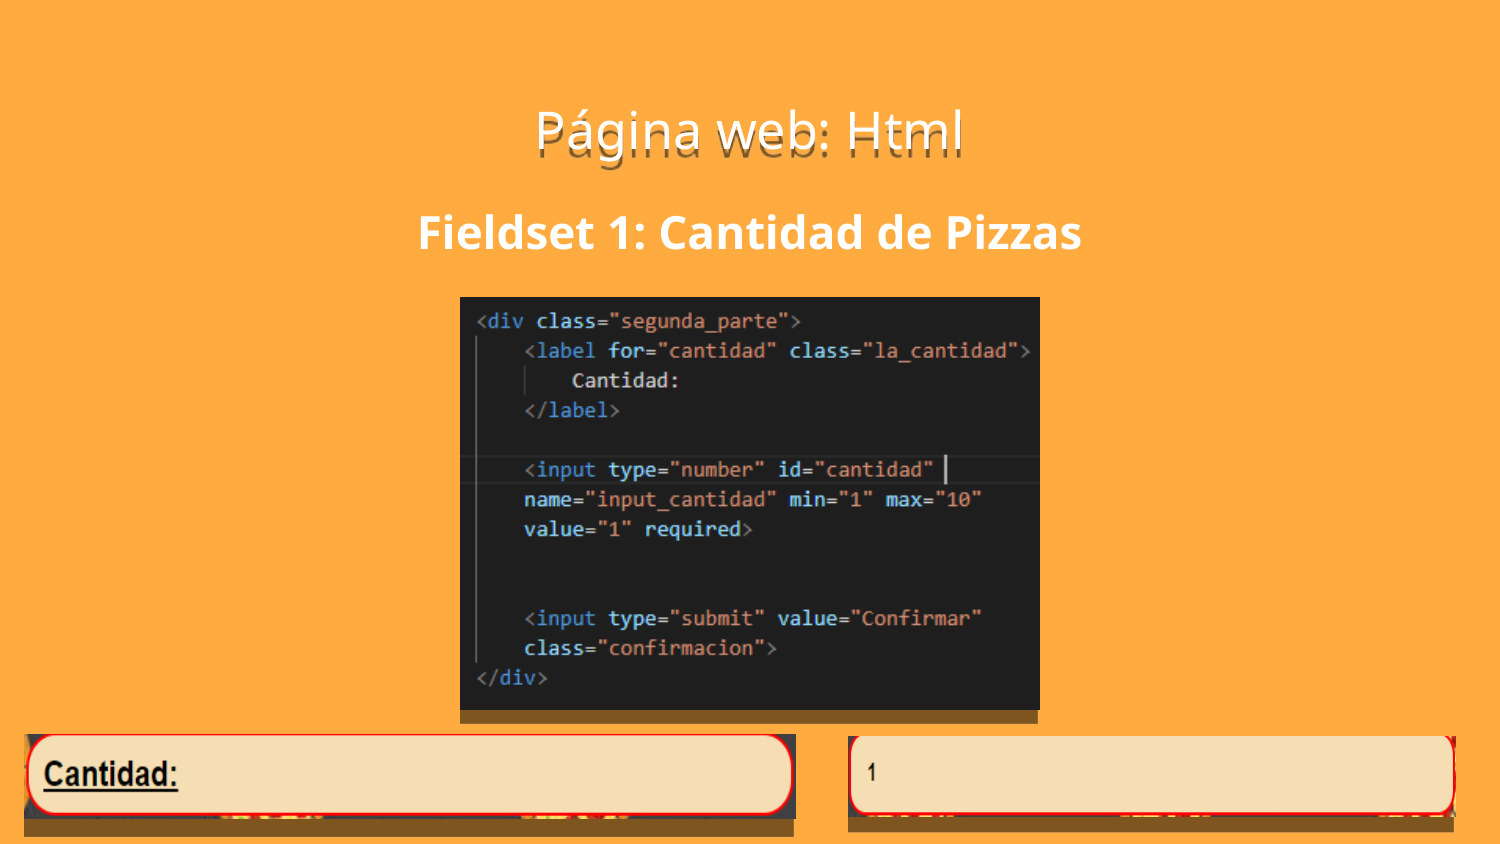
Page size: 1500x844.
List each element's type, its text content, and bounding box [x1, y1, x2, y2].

picture [460, 297, 1040, 710]
text_box Fieldset 1: Cantidad de Pizzas [399, 189, 1101, 275]
picture [24, 734, 796, 819]
picture [848, 736, 1456, 817]
title Página web: Html [51, 72, 1449, 167]
